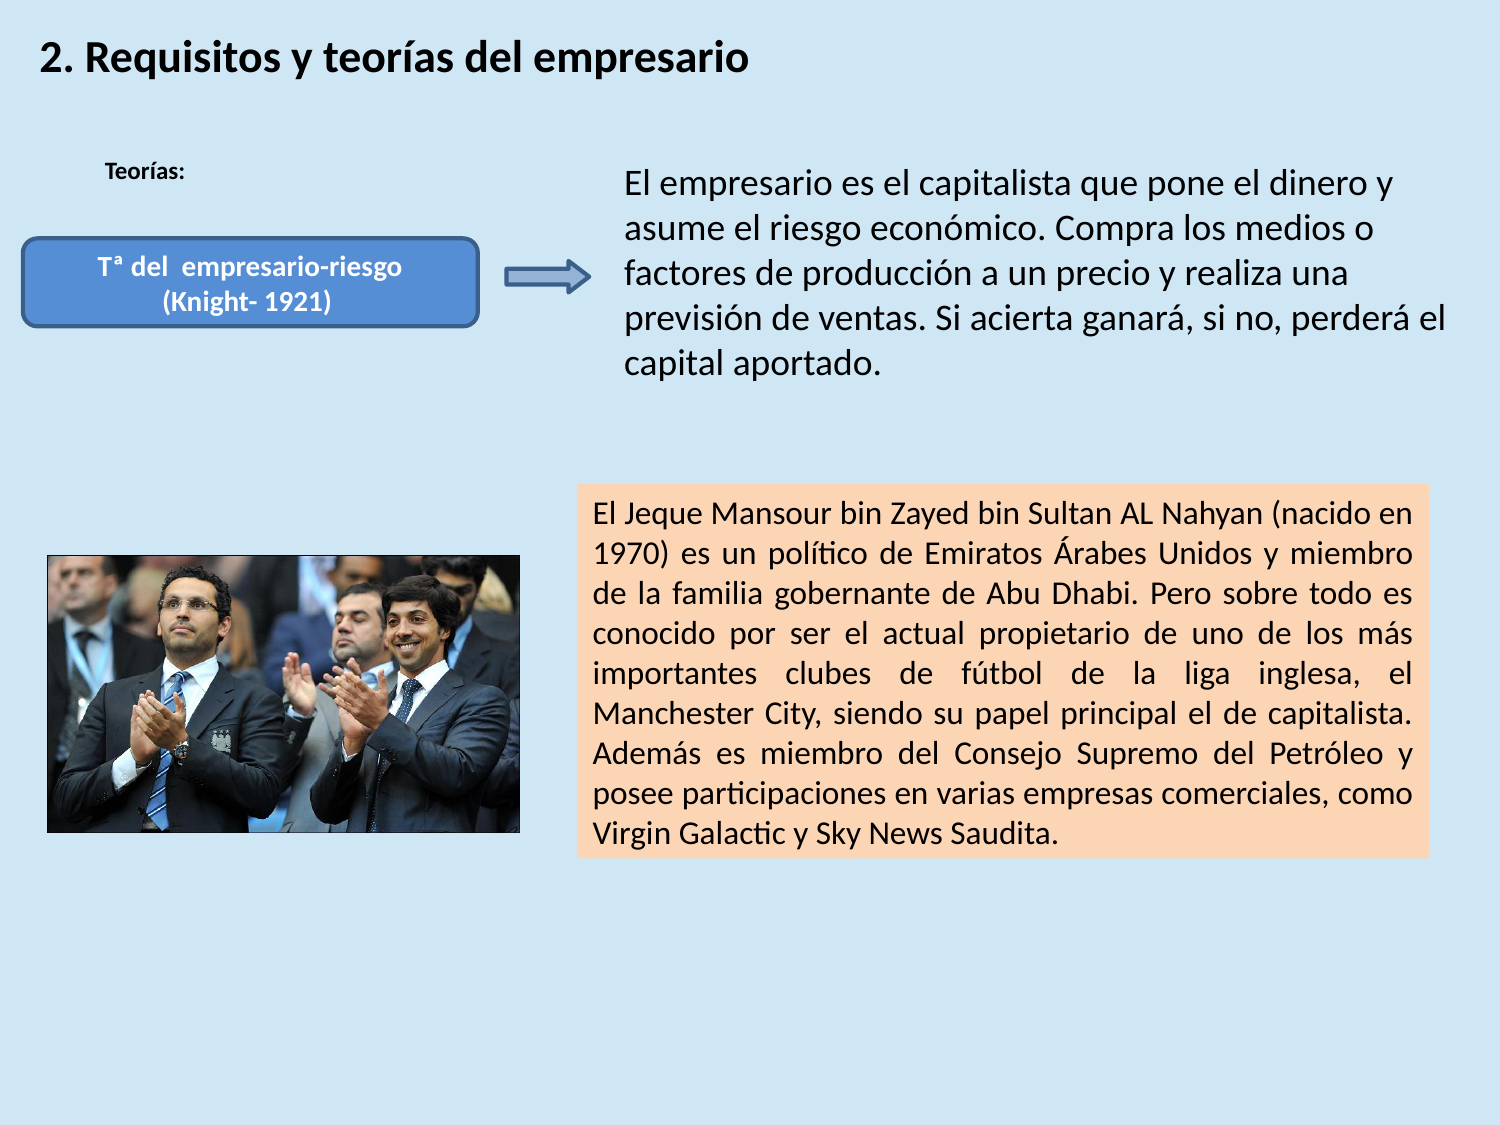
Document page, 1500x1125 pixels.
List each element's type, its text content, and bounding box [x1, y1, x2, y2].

picture [47, 555, 520, 833]
text_box Teorías: [89, 147, 292, 193]
text_box Tª del empresario-riesgo (Knight- 1921) [22, 238, 478, 327]
text_box El Jeque Mansour bin Zayed bin Sultan AL Nahyan (nacido en 1970) es un político de Emiratos Árabes Unidos y miembro de la familia gobernante de Abu Dhabi. Pero sobre todo es conocido por ser el actual propietario de uno de los más importantes clubes de fútbol de la liga inglesa, el Manchester City, siendo su papel principal el de capitalista. Además es miembro del Consejo Supremo del Petróleo y posee participaciones en varias empresas comerciales, como Virgin Galactic y Sky News Saudita. [577, 484, 1430, 859]
text_box [506, 260, 590, 293]
text_box 2. Requisitos y teorías del empresario [24, 6, 1375, 102]
text_box El empresario es el capitalista que pone el dinero y asume el riesgo económico. Compra los medios o factores de producción a un precio y realiza una previsión de ventas. Si acierta ganará, si no, perderá el capital aportado. [609, 150, 1465, 391]
